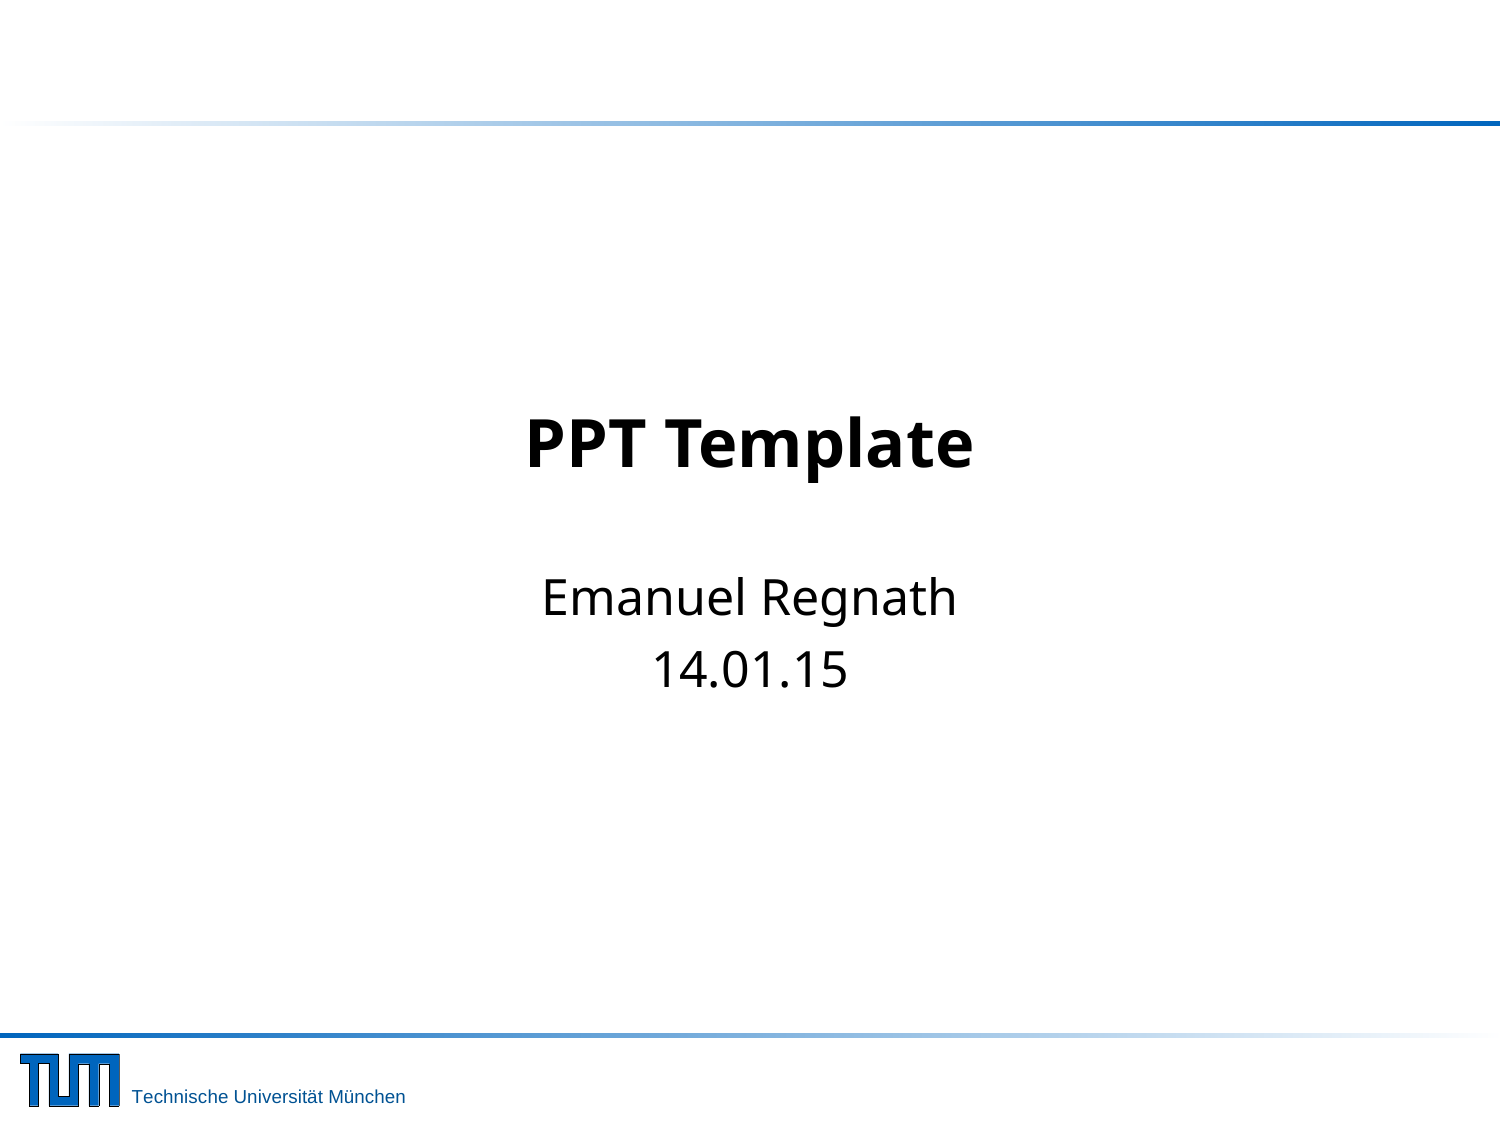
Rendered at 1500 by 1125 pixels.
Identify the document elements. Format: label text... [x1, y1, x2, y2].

subtitle PPT Template Emanuel Regnath 14.01.15 [83, 158, 1417, 1013]
